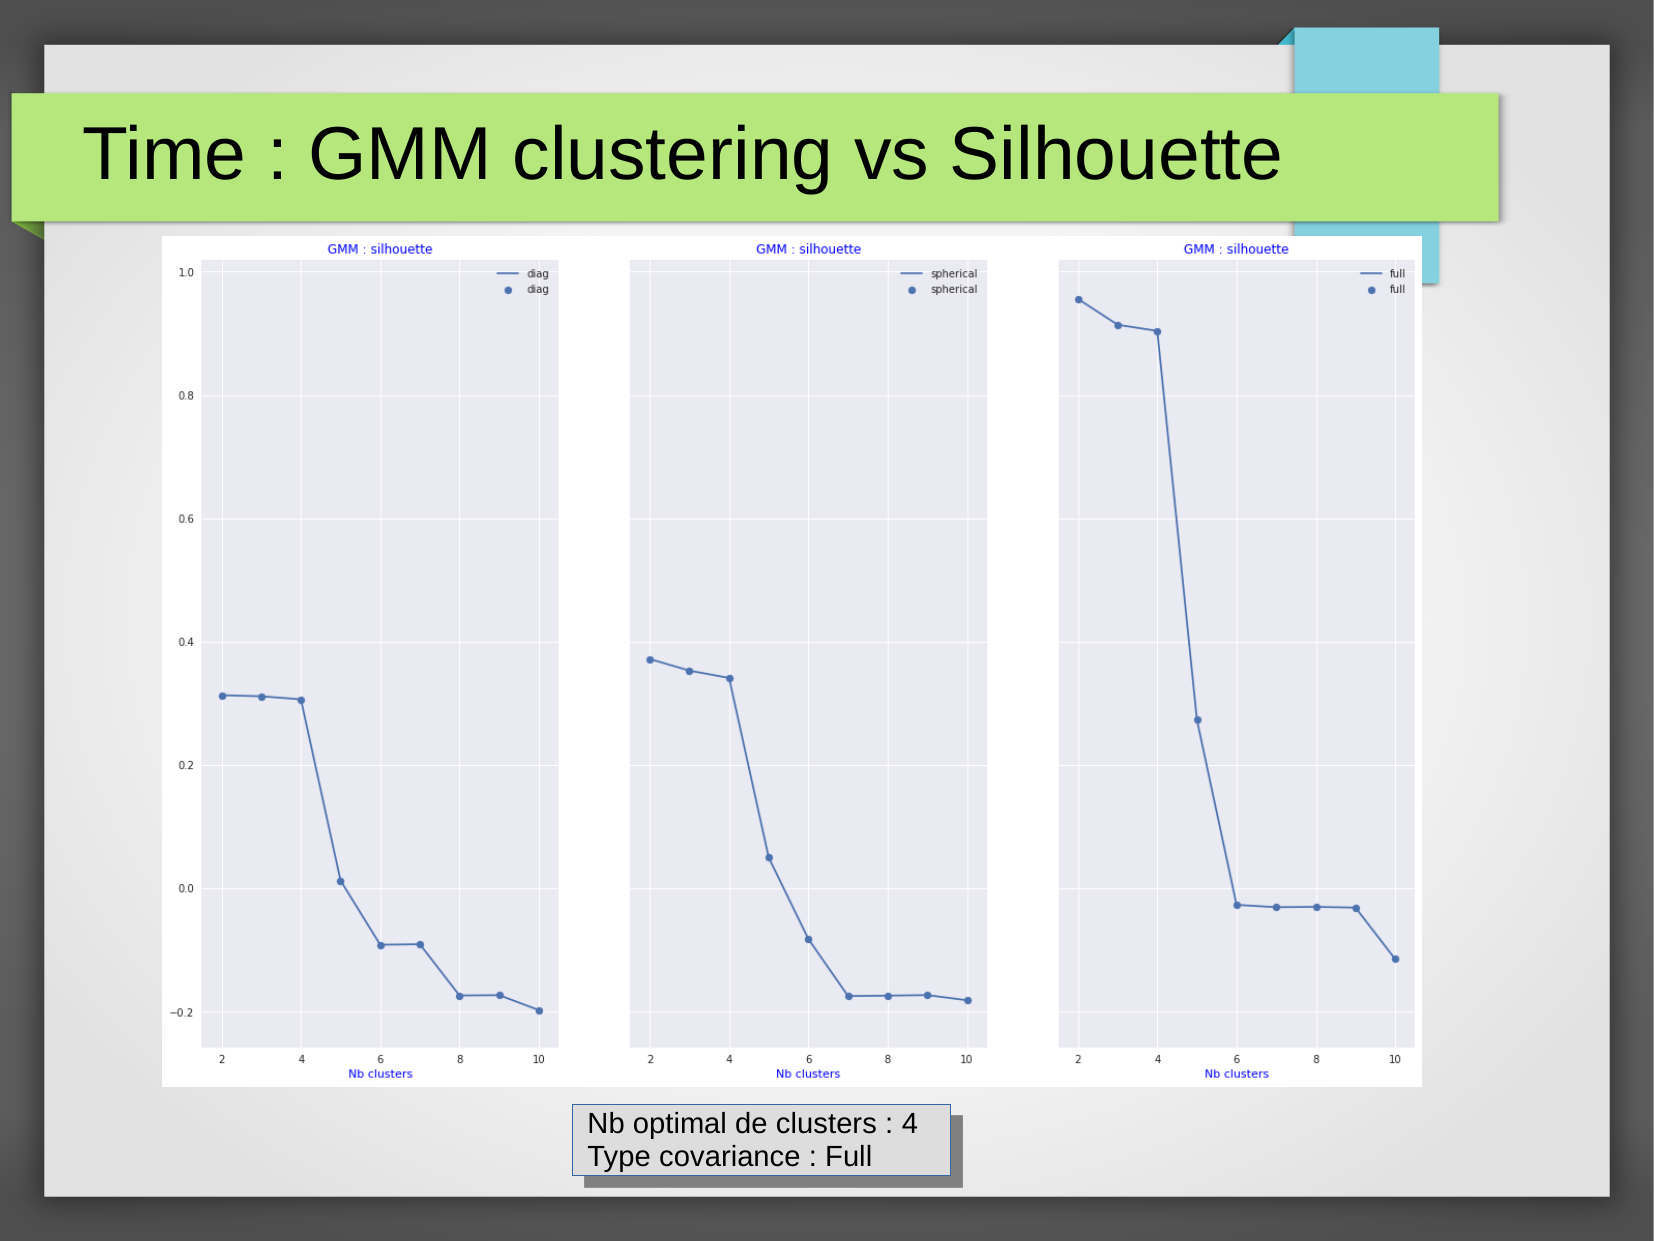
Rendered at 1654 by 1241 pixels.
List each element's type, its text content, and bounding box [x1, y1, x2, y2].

text_box Nb optimal de clusters : 4 Type covariance : Full [572, 1104, 951, 1176]
title Time : GMM clustering vs Silhouette [82, 94, 1477, 213]
picture [0, 0, 1654, 1241]
